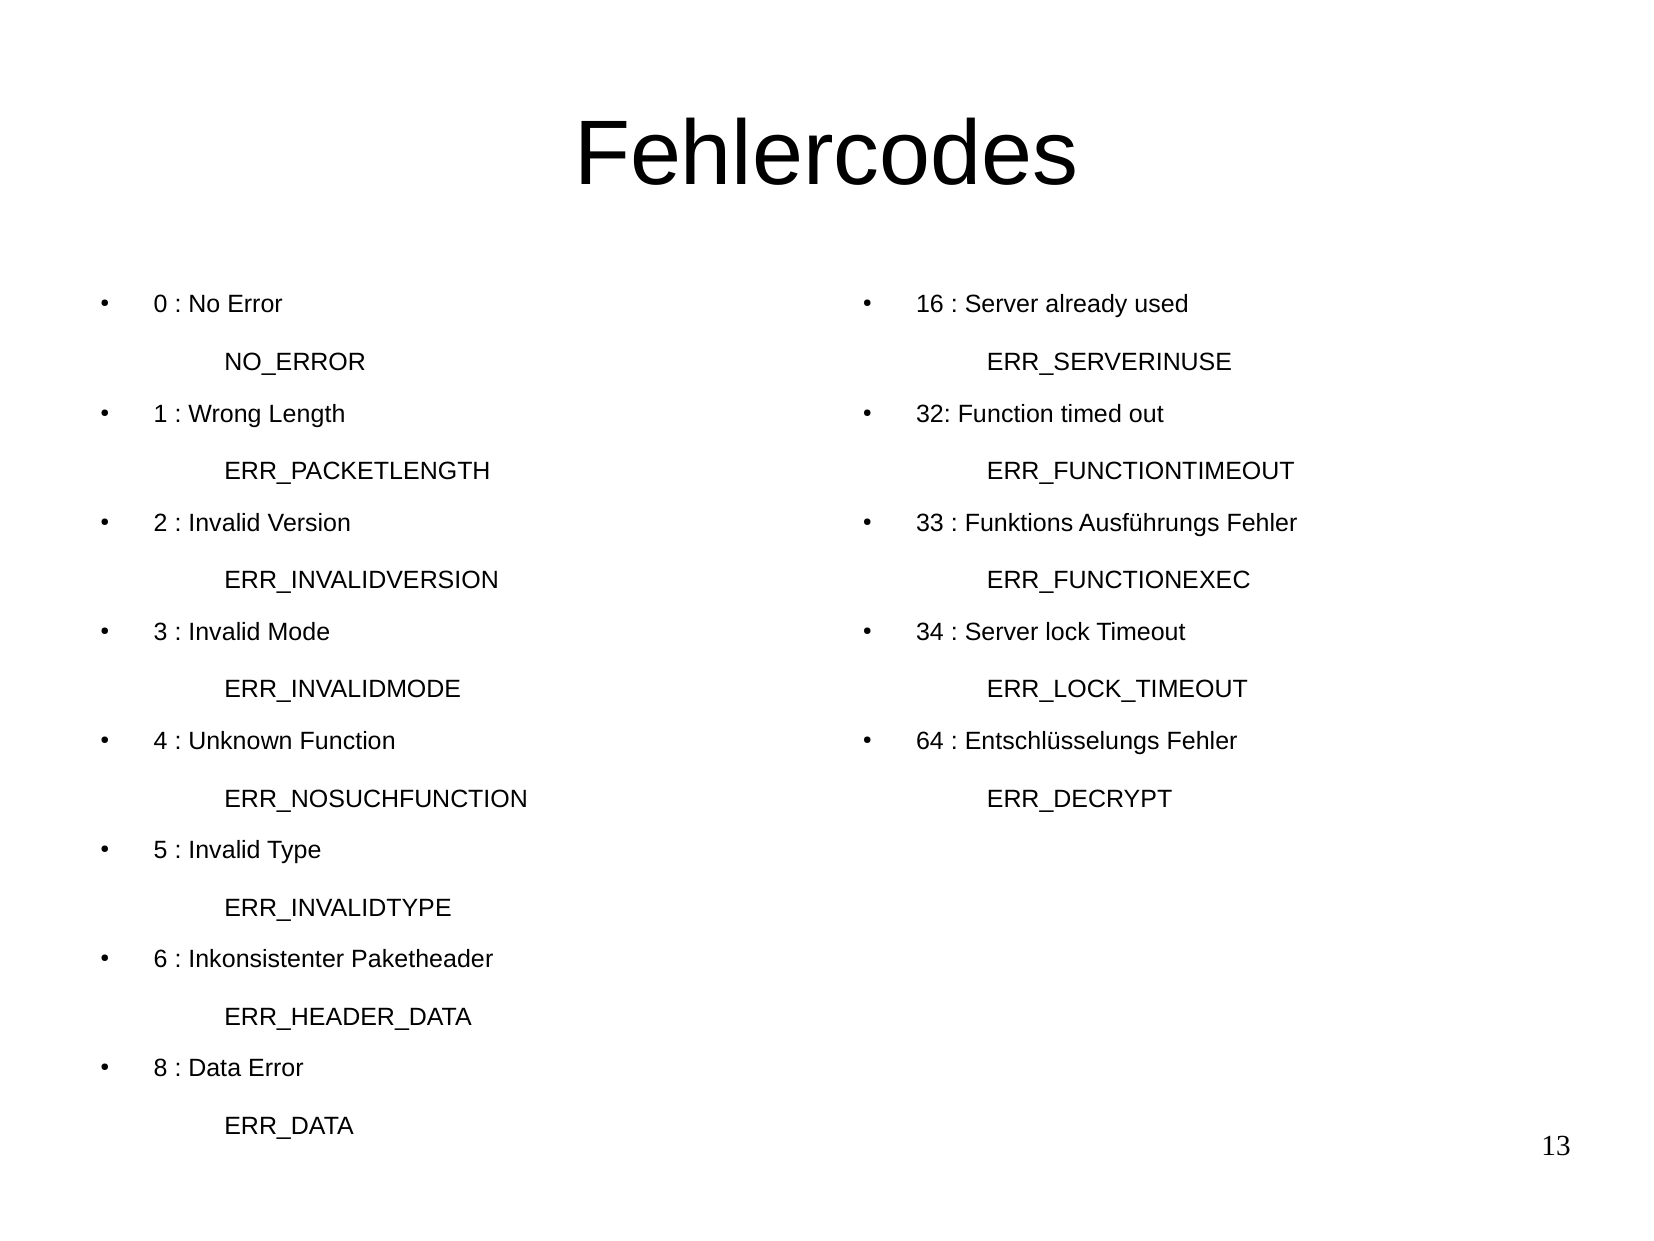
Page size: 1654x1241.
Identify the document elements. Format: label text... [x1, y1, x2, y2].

title Fehlercodes [82, 49, 1571, 257]
list 16 : Server already used ERR_SERVERINUSE 32: Function timed out ERR_FUNCTIONTIMEOUT 33 : Funktions Ausführungs Fehler ERR_FUNCTIONEXEC 34 : Server lock Timeout ERR_LOCK_TIMEOUT 64 : Entschlüsselungs Fehler ERR_DECRYPT [845, 290, 1572, 1192]
list 0 : No Error NO_ERROR 1 : Wrong Length ERR_PACKETLENGTH 2 : Invalid Version ERR_INVALIDVERSION 3 : Invalid Mode ERR_INVALIDMODE 4 : Unknown Function ERR_NOSUCHFUNCTION 5 : Invalid Type ERR_INVALIDTYPE 6 : Inkonsistenter Paketheader ERR_HEADER_DATA 8 : Data Error ERR_DATA [82, 290, 809, 1241]
